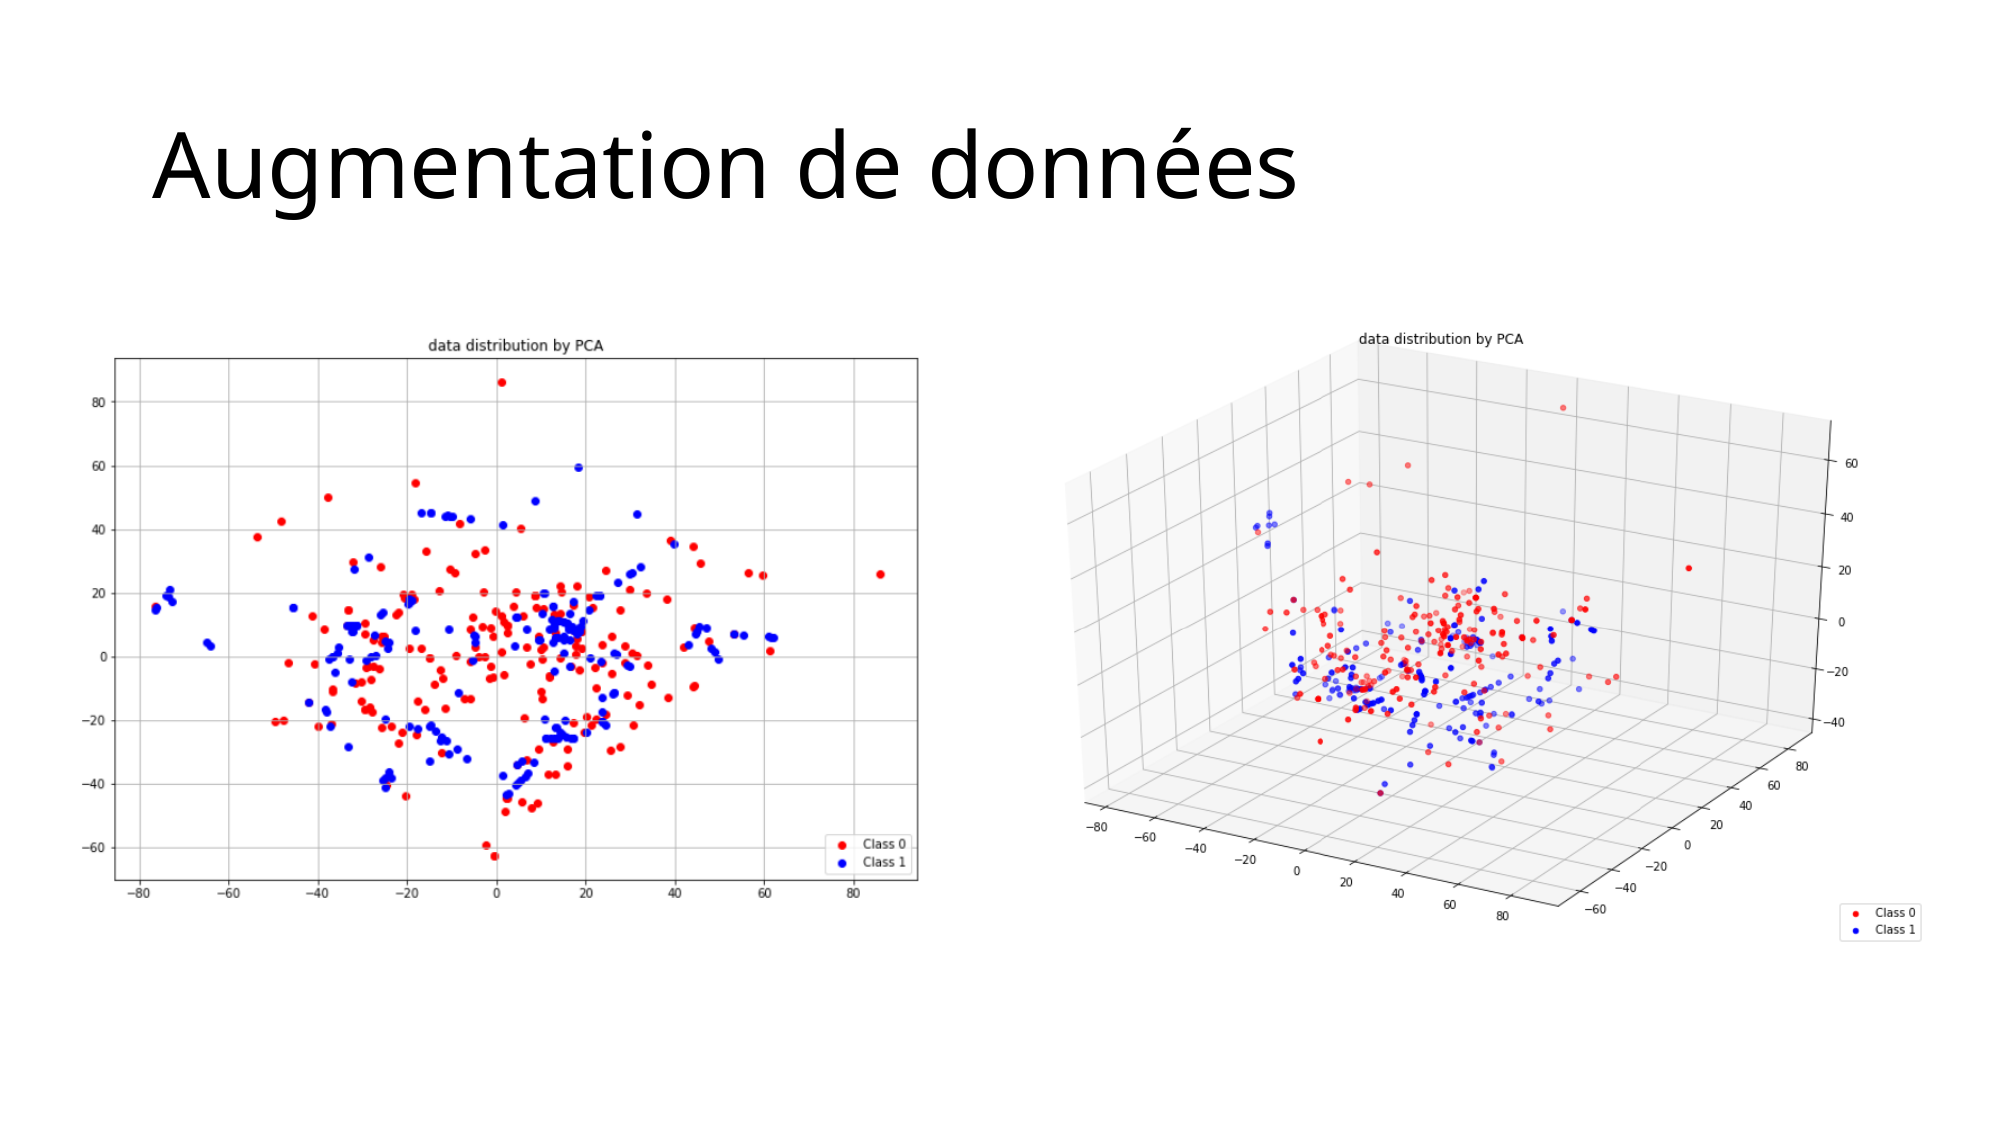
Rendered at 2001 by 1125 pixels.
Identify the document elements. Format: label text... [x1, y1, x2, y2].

title Augmentation de données [137, 59, 1863, 278]
picture [1003, 302, 1960, 955]
picture [80, 324, 944, 916]
